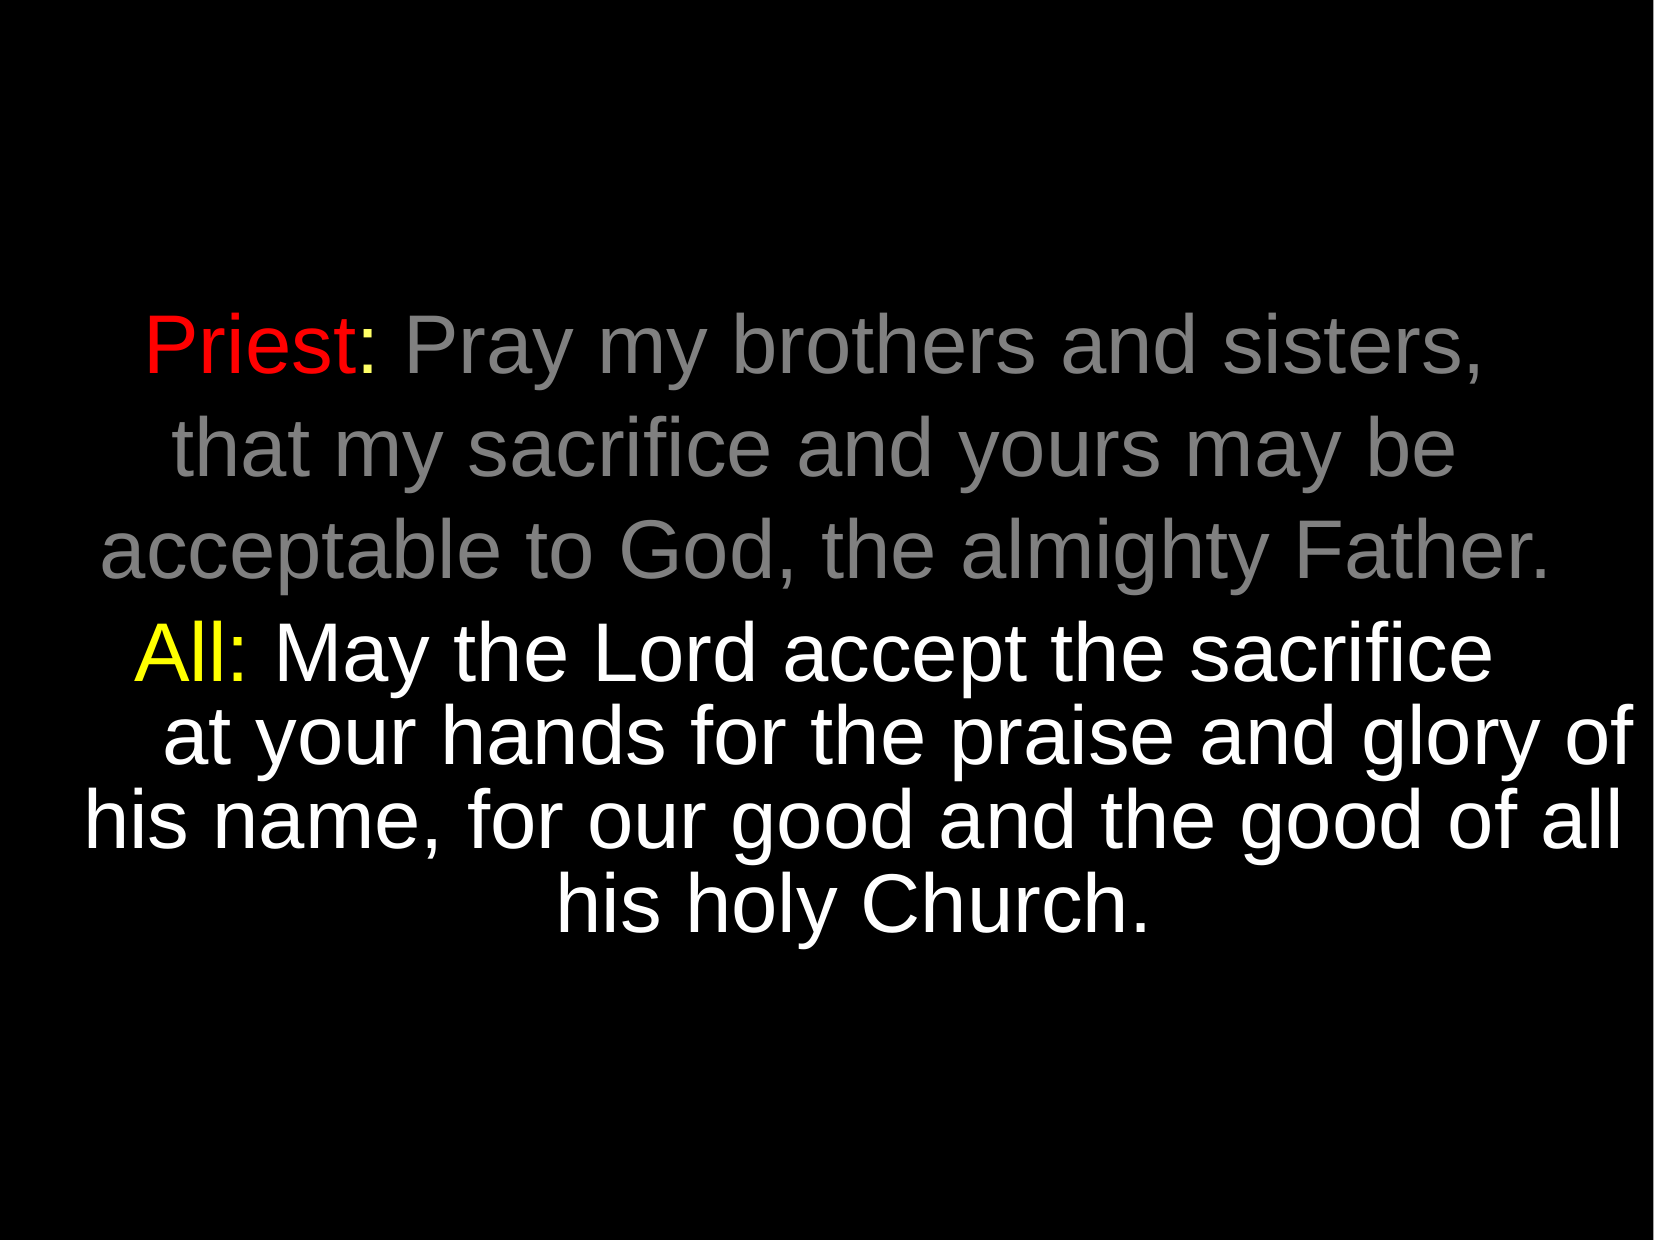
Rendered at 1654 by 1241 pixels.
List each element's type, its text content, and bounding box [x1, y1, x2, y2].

list Priest: Pray my brothers and sisters, that my sacrifice and yours may be acceptable to God, the almighty Father. All: May the Lord accept the sacrifice at your hands for the praise and glory of his name, for our good and the good of all his holy Church. [0, 307, 1654, 1241]
